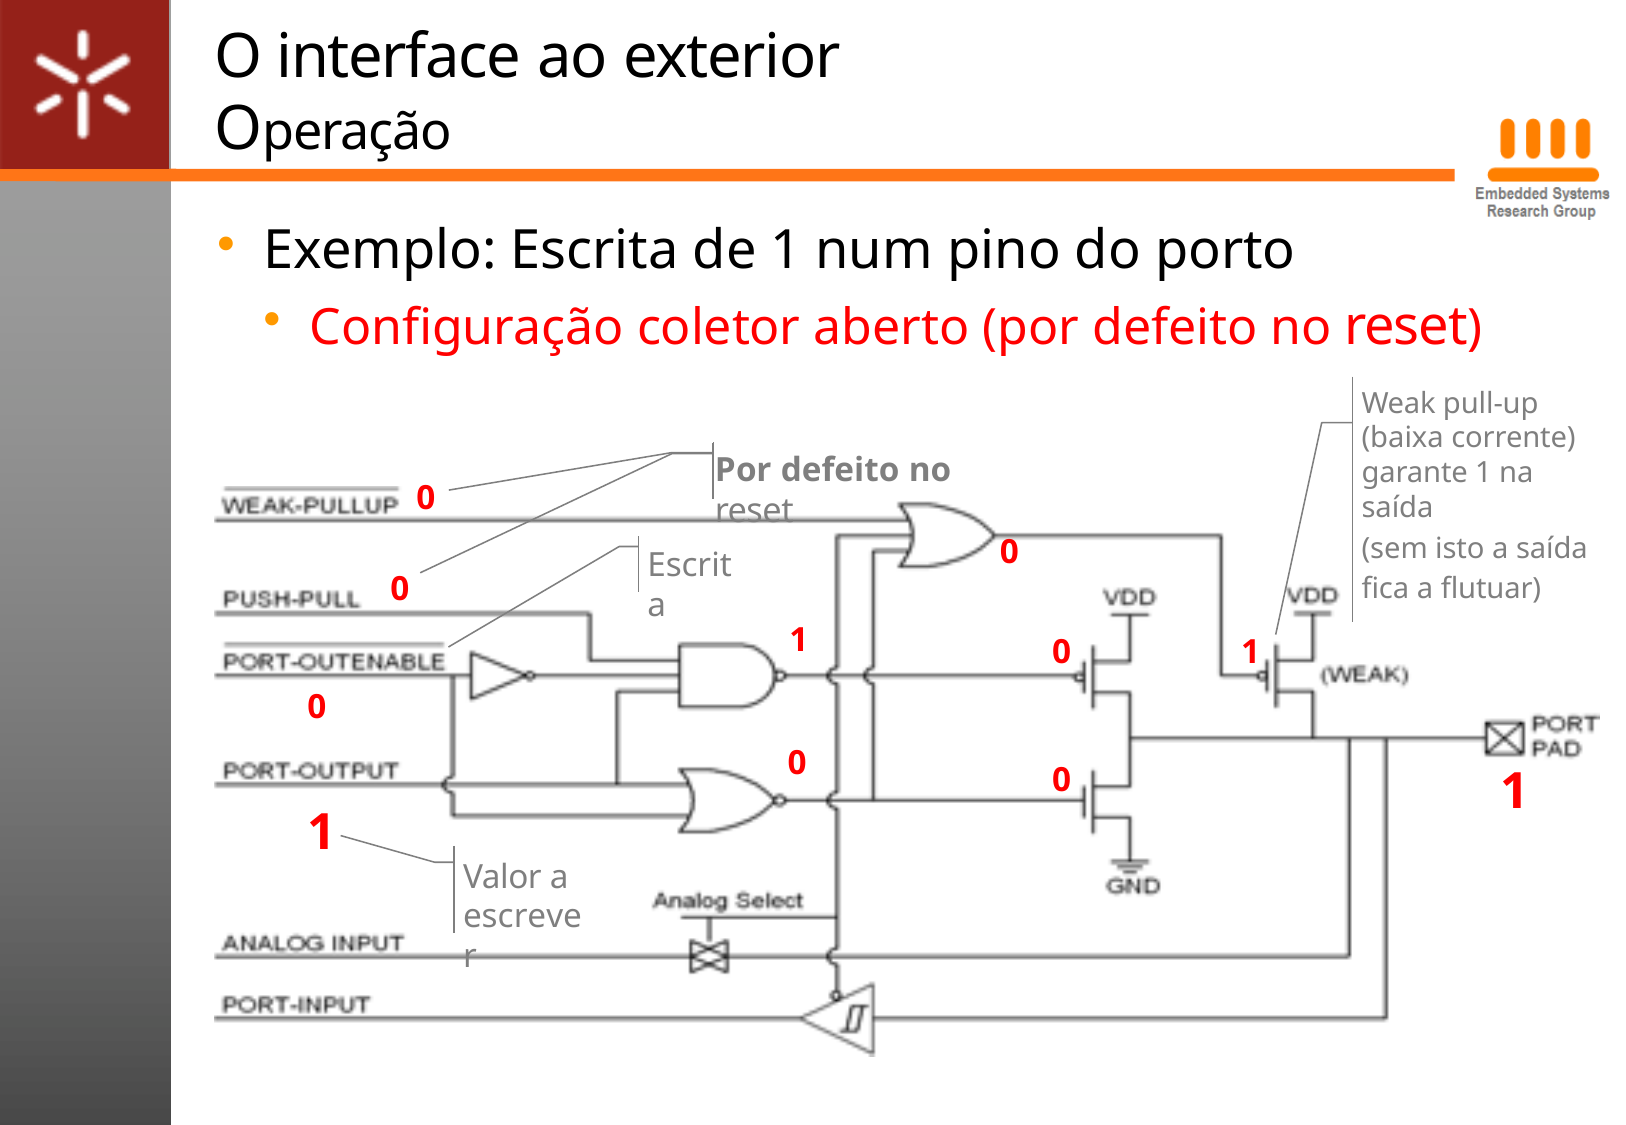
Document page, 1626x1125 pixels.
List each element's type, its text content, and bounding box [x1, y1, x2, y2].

text_box 0 [785, 739, 811, 782]
picture [1475, 118, 1610, 220]
text_box 0 [414, 474, 440, 517]
text_box Exemplo: Escrita de 1 num pino do porto Configuração coletor aberto (por defeito no reset) [214, 200, 1599, 355]
text_box 1 [787, 616, 813, 659]
title O interface ao exterior Operação [212, 16, 1040, 234]
text_box Weak pull-up (baixa corrente) garante 1 na saída (sem isto a saída fica a flutuar) [1359, 382, 1614, 605]
text_box Valor a escrever [460, 851, 588, 975]
text_box Escrita [645, 541, 747, 624]
text_box 0 [1049, 628, 1076, 671]
text_box Por defeito no reset 0 [712, 445, 1024, 570]
text_box 1 [305, 797, 342, 860]
picture [214, 486, 1600, 1057]
text_box 0 [305, 683, 331, 726]
text_box 0 [388, 565, 414, 608]
text_box 0 [1049, 756, 1076, 799]
picture [0, 0, 171, 169]
picture [0, 182, 171, 1125]
text_box 1 [1238, 628, 1265, 671]
text_box 1 [1498, 756, 1535, 819]
